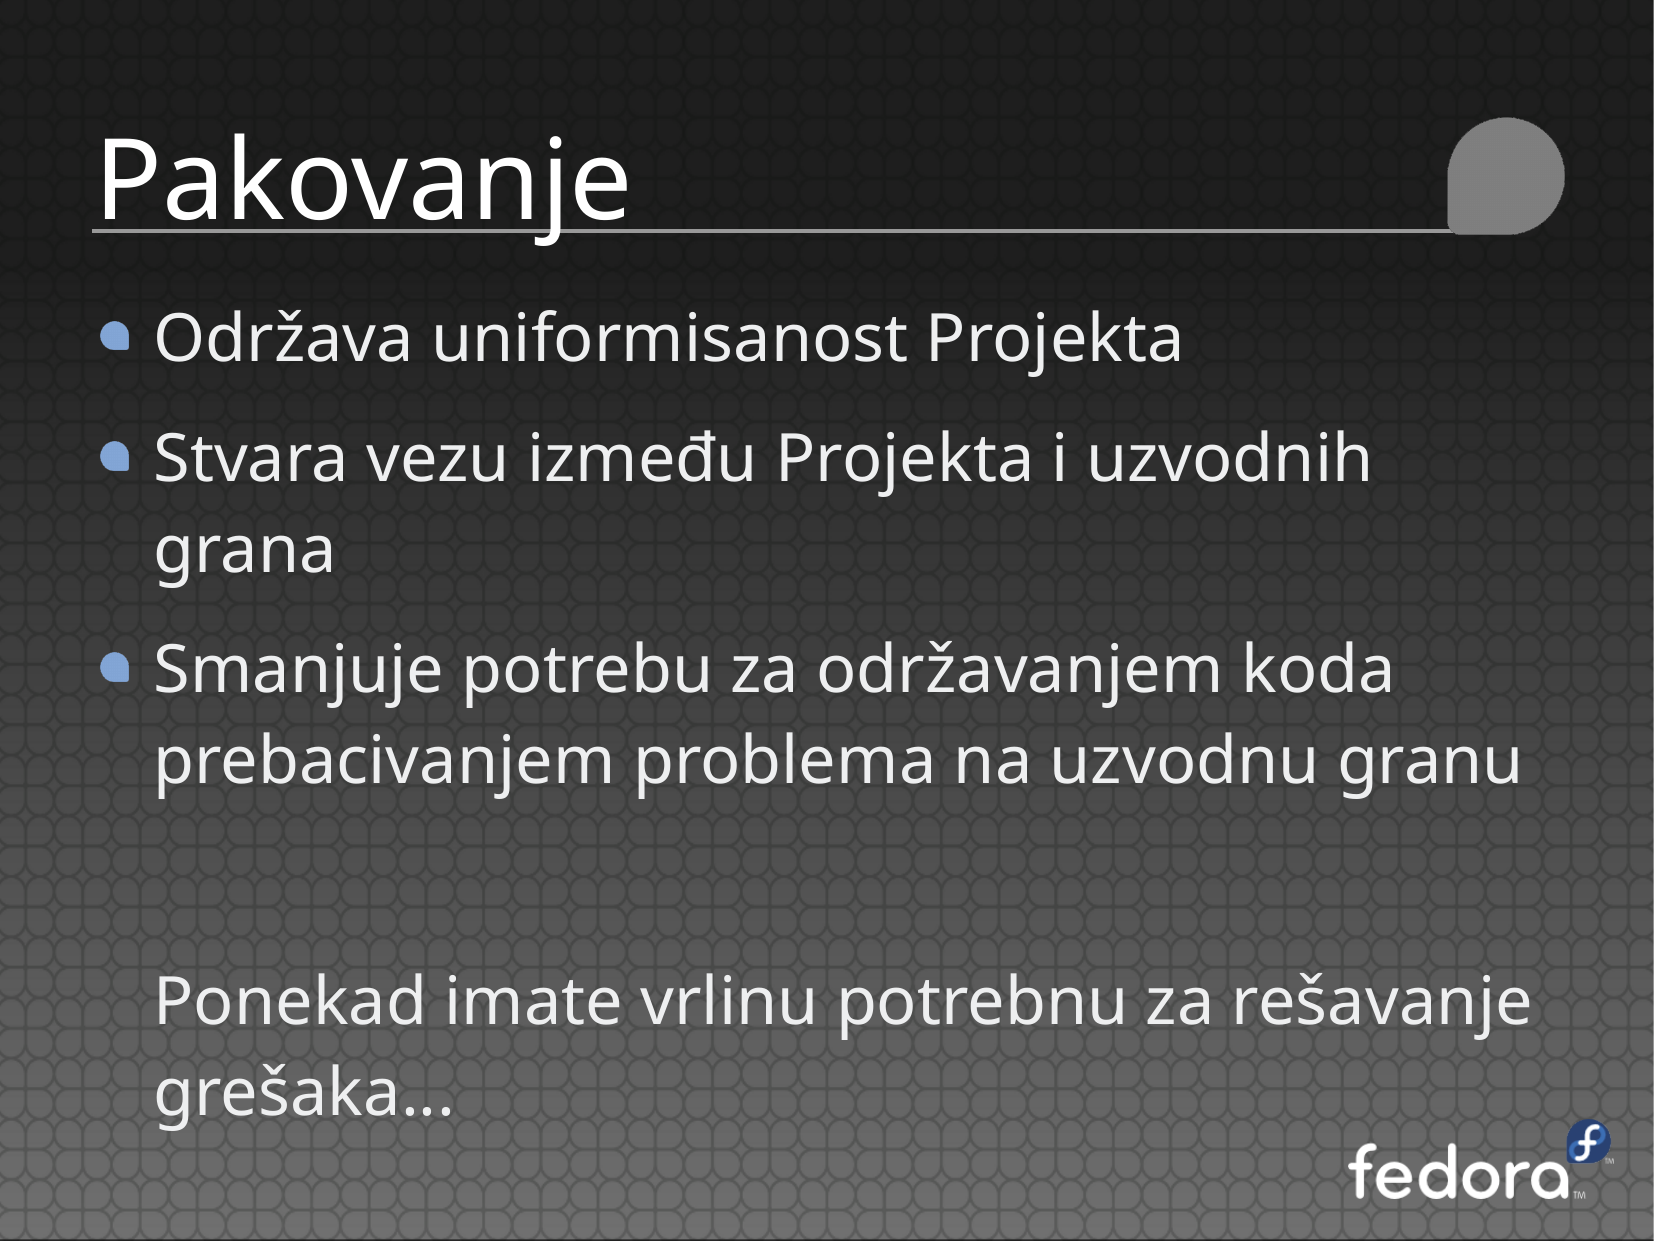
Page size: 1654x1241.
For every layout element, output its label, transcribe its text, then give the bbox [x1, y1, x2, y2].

picture [0, 0, 1654, 1241]
title Pakovanje [94, 100, 1426, 251]
list Održava uniformisanost Projekta Stvara vezu između Projekta i uzvodnih grana Smanjuje potrebu za održavanjem koda prebacivanjem problema na uzvodnu granu Ponekad imate vrlinu potrebnu za rešavanje grešaka... [82, 290, 1571, 1104]
